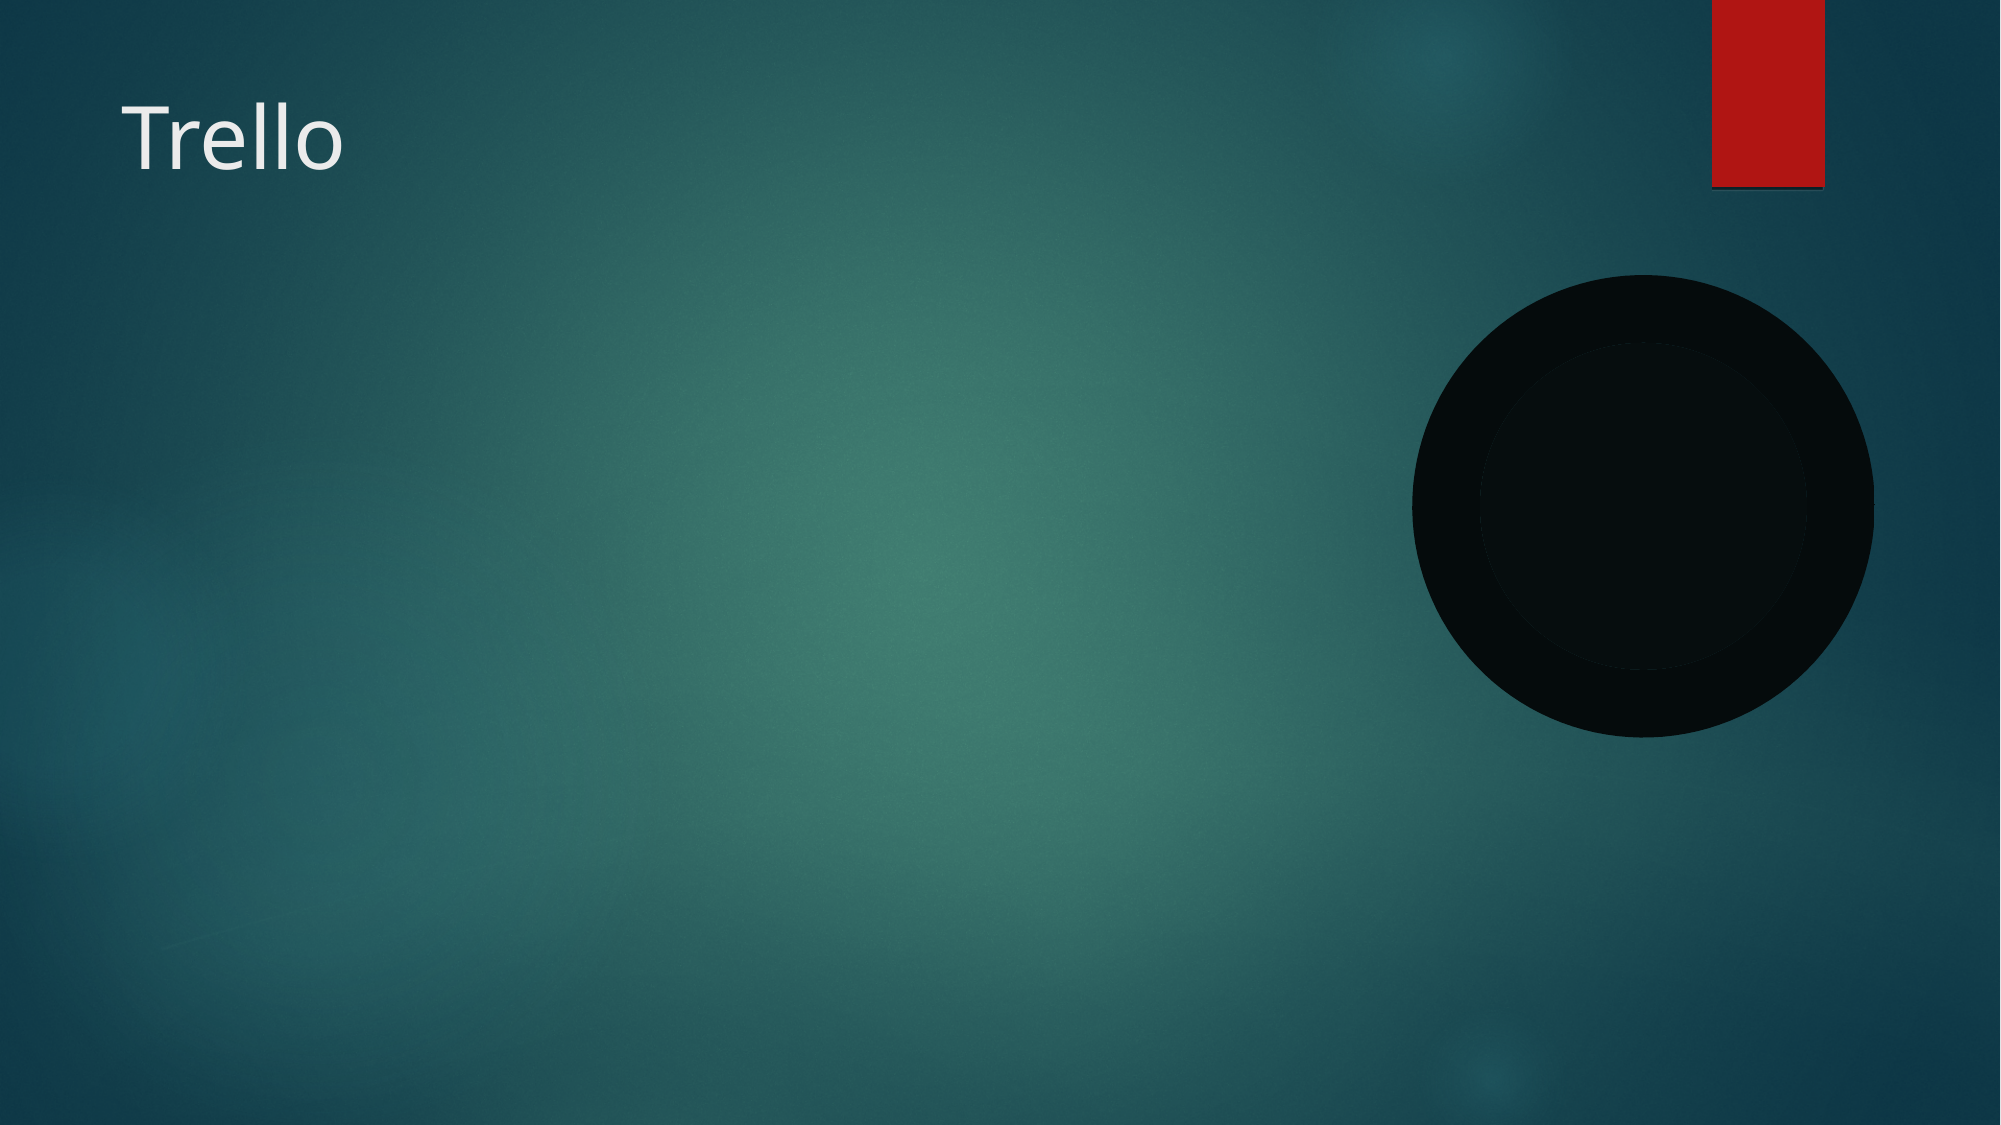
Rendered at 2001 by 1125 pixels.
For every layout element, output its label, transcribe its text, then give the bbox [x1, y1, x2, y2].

title Trello [106, 74, 1649, 305]
